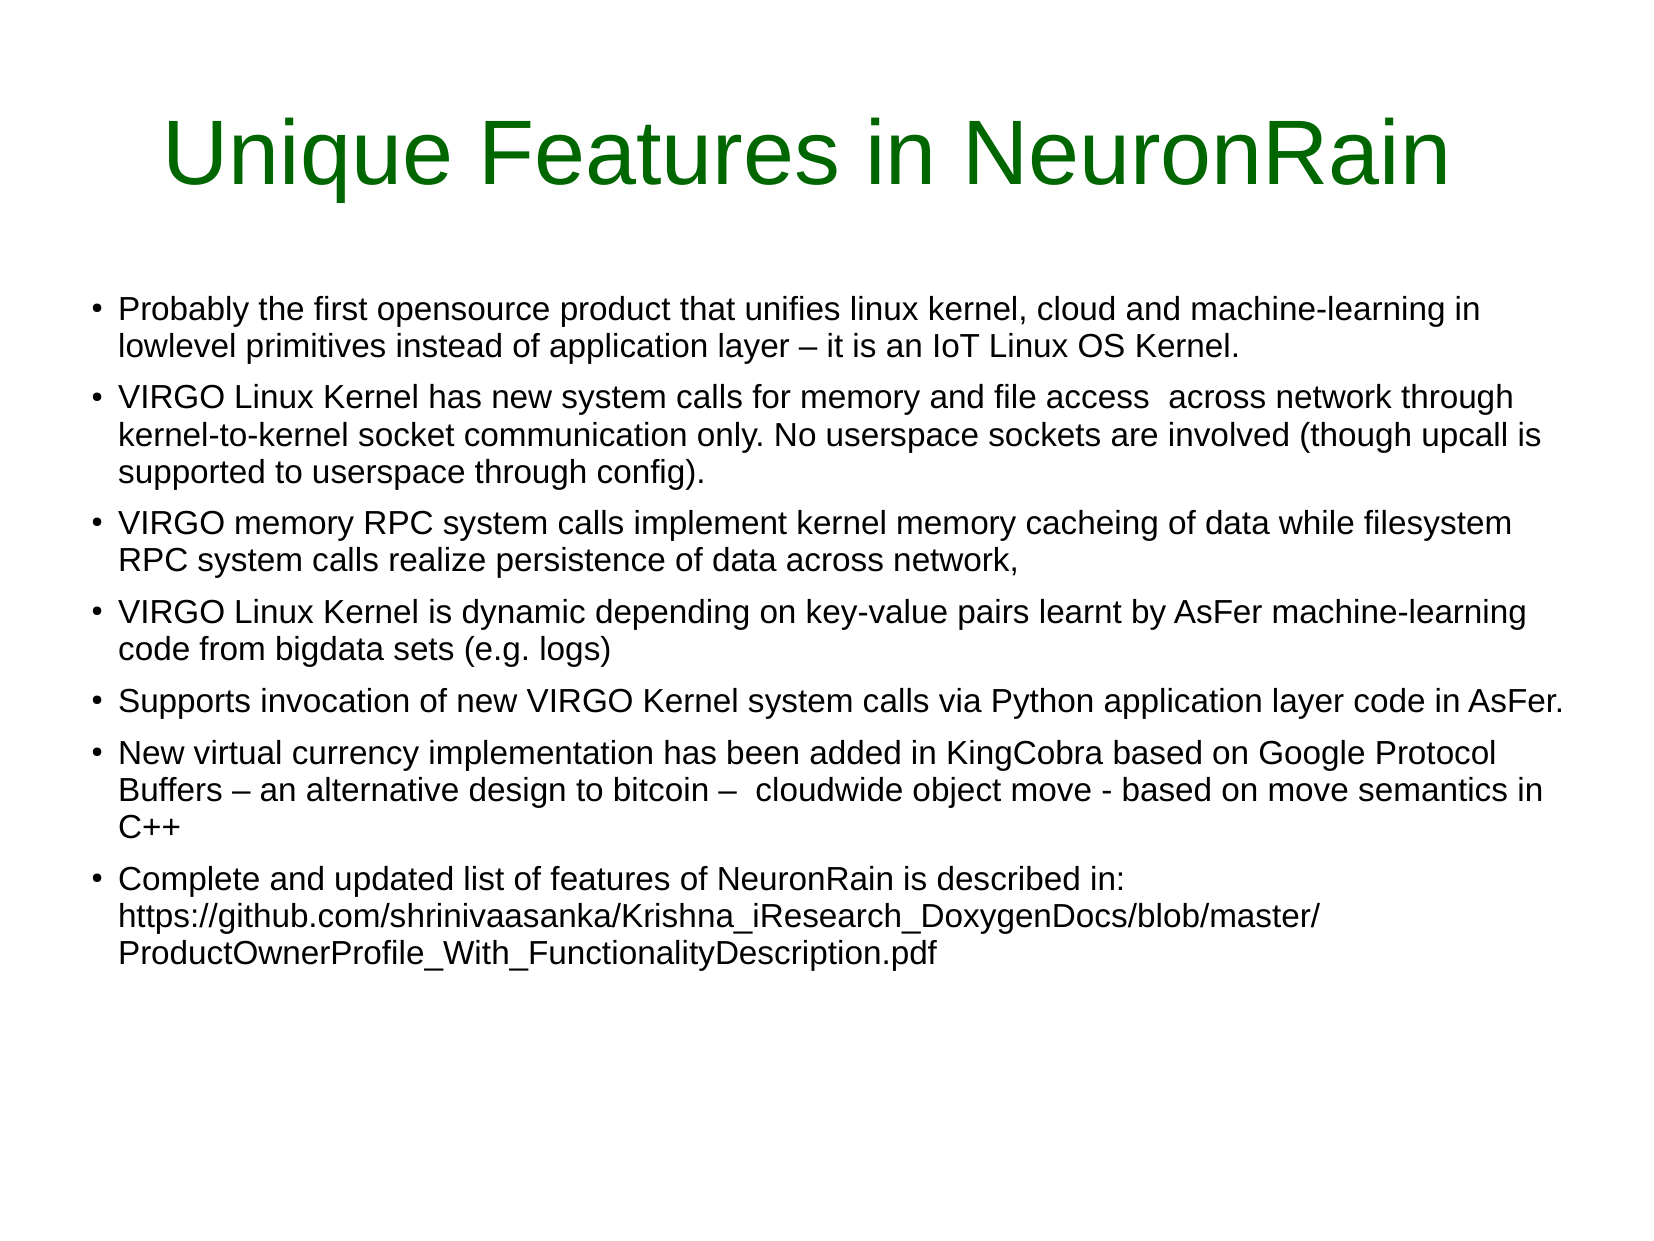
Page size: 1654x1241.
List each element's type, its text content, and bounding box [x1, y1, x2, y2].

title Unique Features in NeuronRain [82, 49, 1571, 257]
list Probably the first opensource product that unifies linux kernel, cloud and machine-learning in lowlevel primitives instead of application layer – it is an IoT Linux OS Kernel. VIRGO Linux Kernel has new system calls for memory and file access across network through kernel-to-kernel socket communication only. No userspace sockets are involved (though upcall is supported to userspace through config). VIRGO memory RPC system calls implement kernel memory cacheing of data while filesystem RPC system calls realize persistence of data across network, VIRGO Linux Kernel is dynamic depending on key-value pairs learnt by AsFer machine-learning code from bigdata sets (e.g. logs) Supports invocation of new VIRGO Kernel system calls via Python application layer code in AsFer. New virtual currency implementation has been added in KingCobra based on Google Protocol Buffers – an alternative design to bitcoin – cloudwide object move - based on move semantics in C++ Complete and updated list of features of NeuronRain is described in: https://github.com/shrinivaasanka/Krishna_iResearch_DoxygenDocs/blob/master/ProductOwnerProfile_With_FunctionalityDescription.pdf [82, 290, 1571, 1010]
